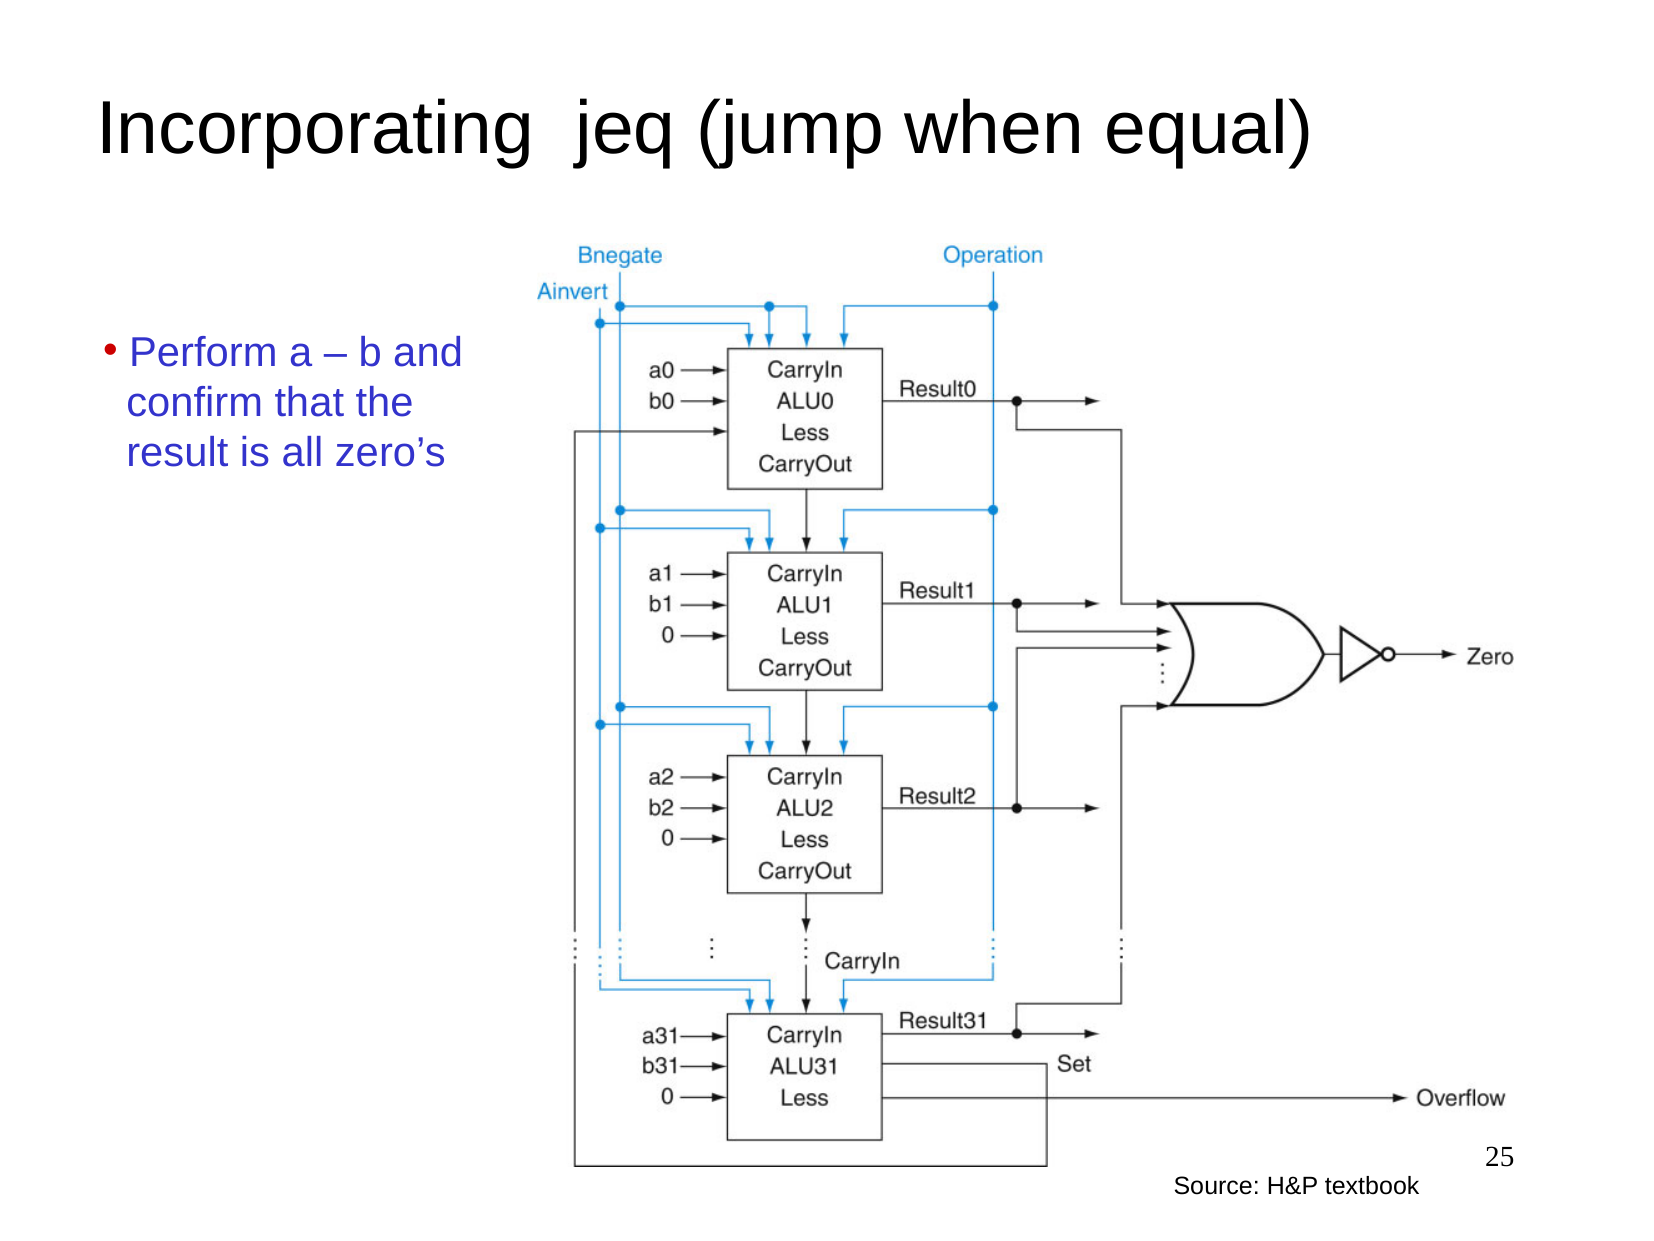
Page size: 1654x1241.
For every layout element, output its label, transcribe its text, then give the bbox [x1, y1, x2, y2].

text_box Perform a – b and confirm that the result is all zero’s [88, 316, 479, 483]
text_box <number> [1185, 1129, 1530, 1213]
text_box Incorporating jeq (jump when equal) [81, 71, 1330, 177]
picture [537, 243, 1514, 1167]
text_box Source: H&P textbook [1158, 1162, 1435, 1208]
